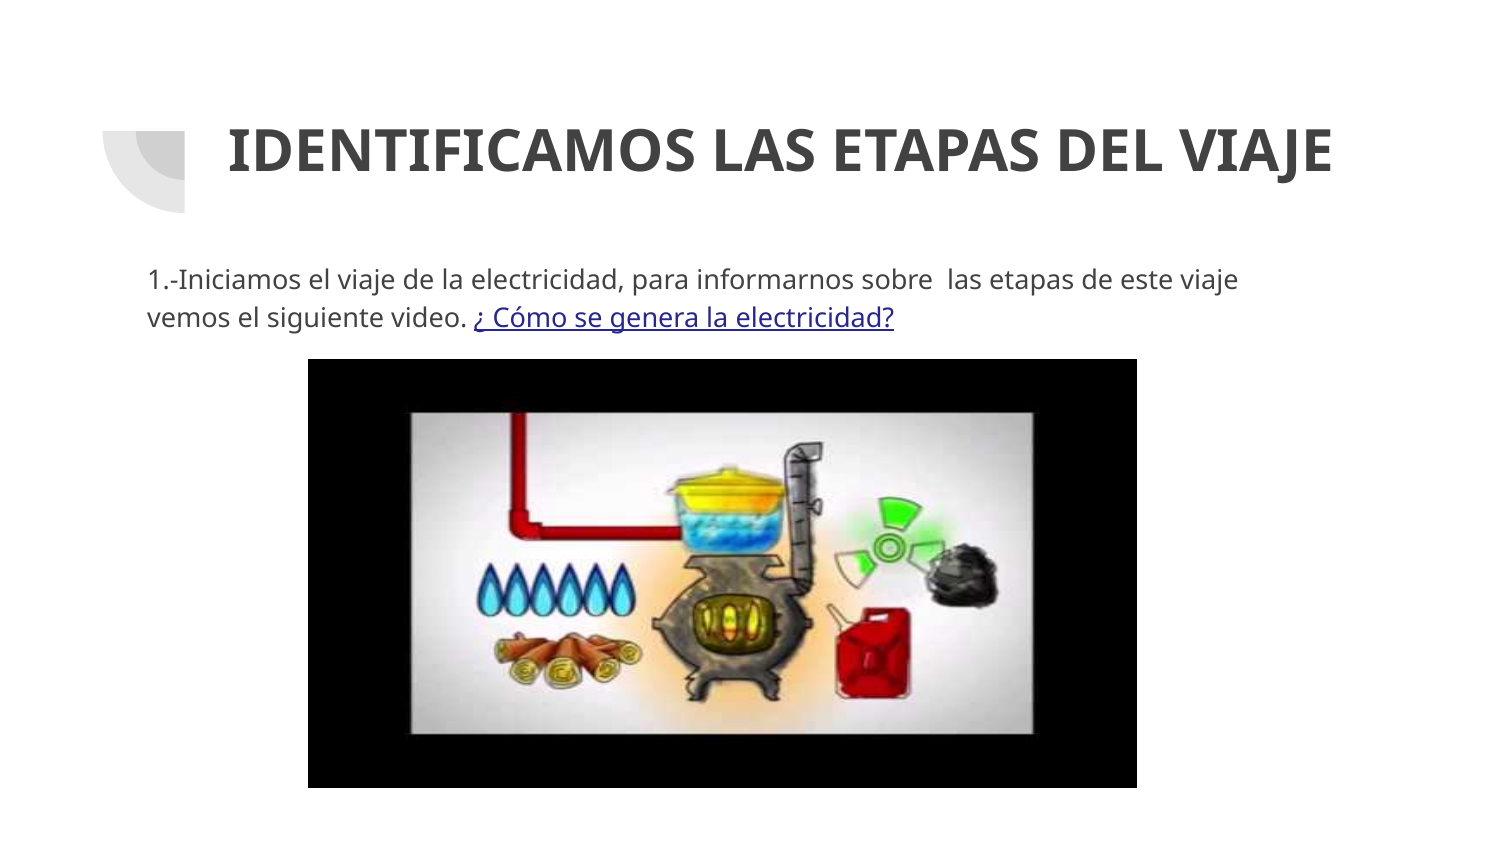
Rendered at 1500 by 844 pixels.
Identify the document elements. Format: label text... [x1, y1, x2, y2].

title IDENTIFICAMOS LAS ETAPAS DEL VIAJE [213, 98, 1368, 263]
list 1.-Iniciamos el viaje de la electricidad, para informarnos sobre las etapas de este viaje vemos el siguiente video. ¿ Cómo se genera la electricidad? [132, 242, 1313, 800]
picture [308, 359, 1137, 788]
